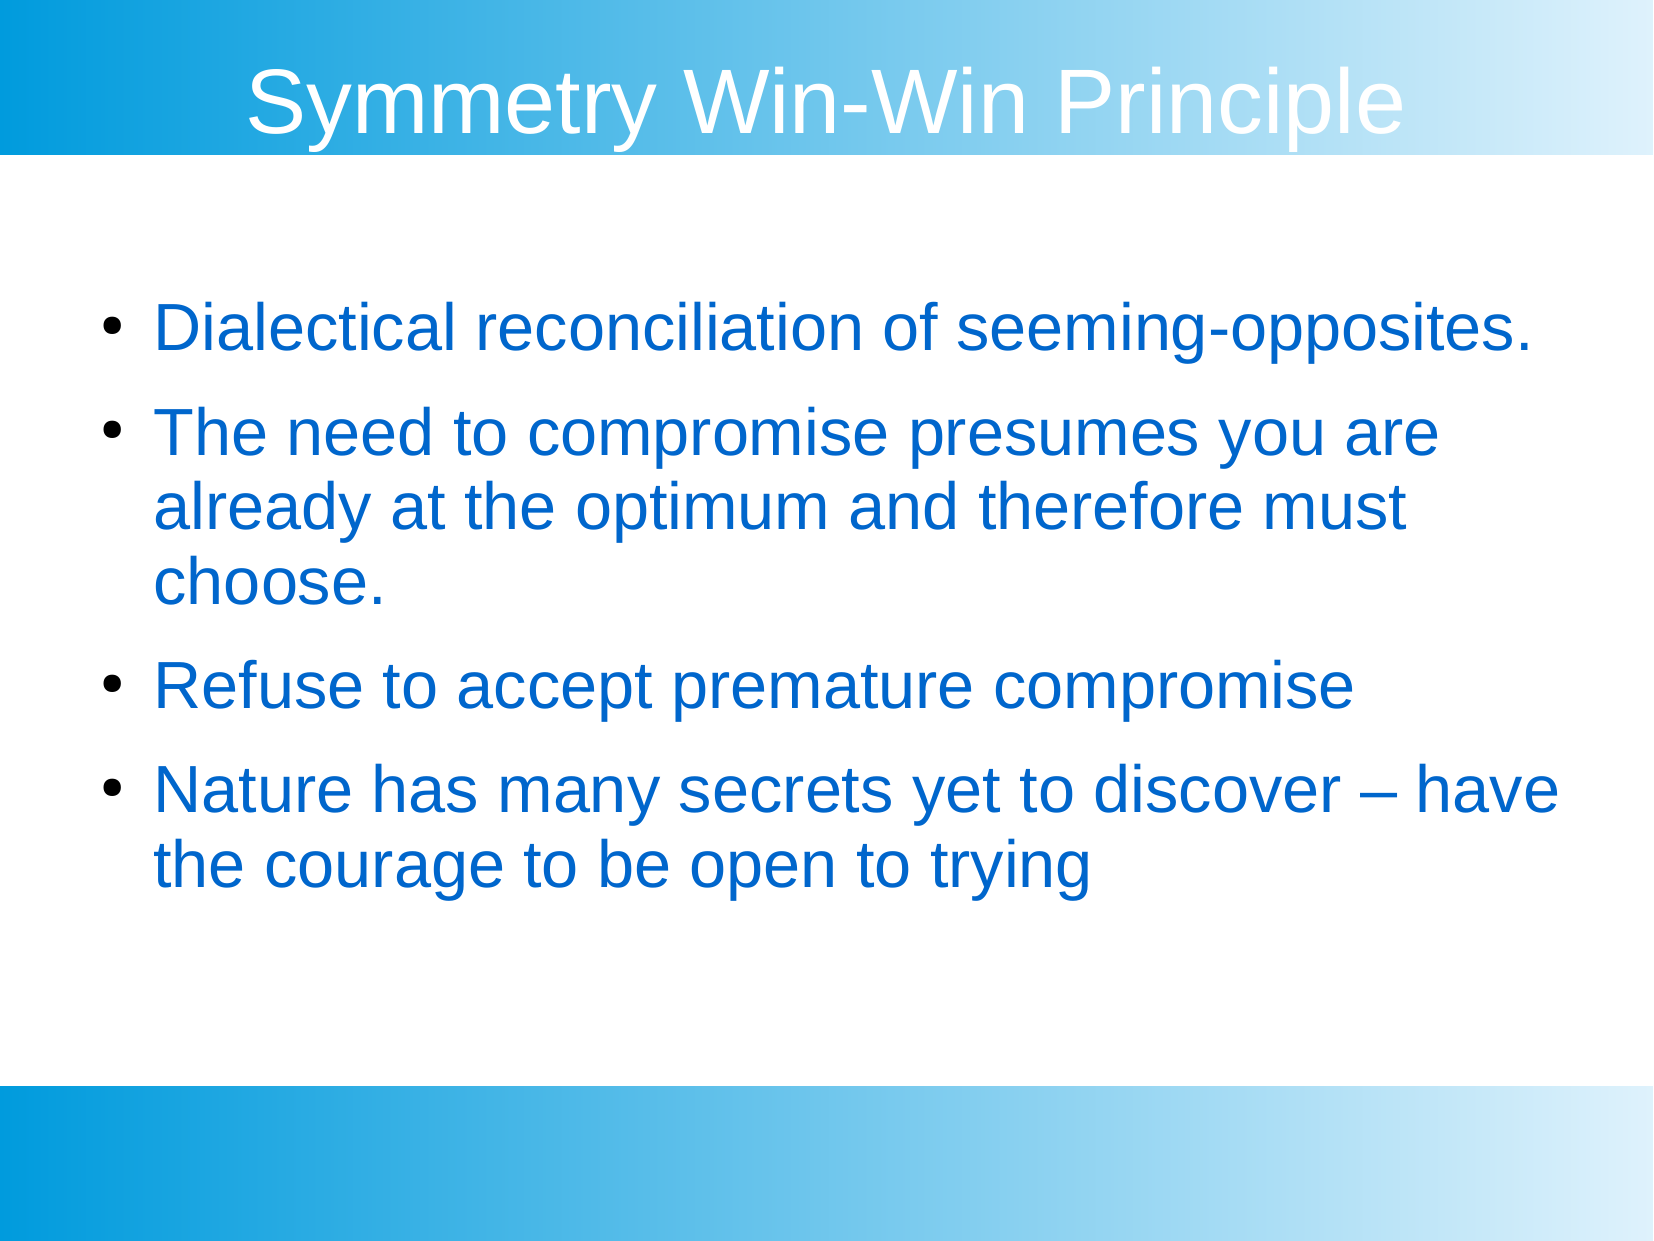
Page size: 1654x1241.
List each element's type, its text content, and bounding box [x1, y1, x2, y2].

list Dialectical reconciliation of seeming-opposites. The need to compromise presumes you are already at the optimum and therefore must choose. Refuse to accept premature compromise Nature has many secrets yet to discover – have the courage to be open to trying [82, 290, 1571, 1010]
title Symmetry Win-Win Principle [82, 49, 1571, 155]
